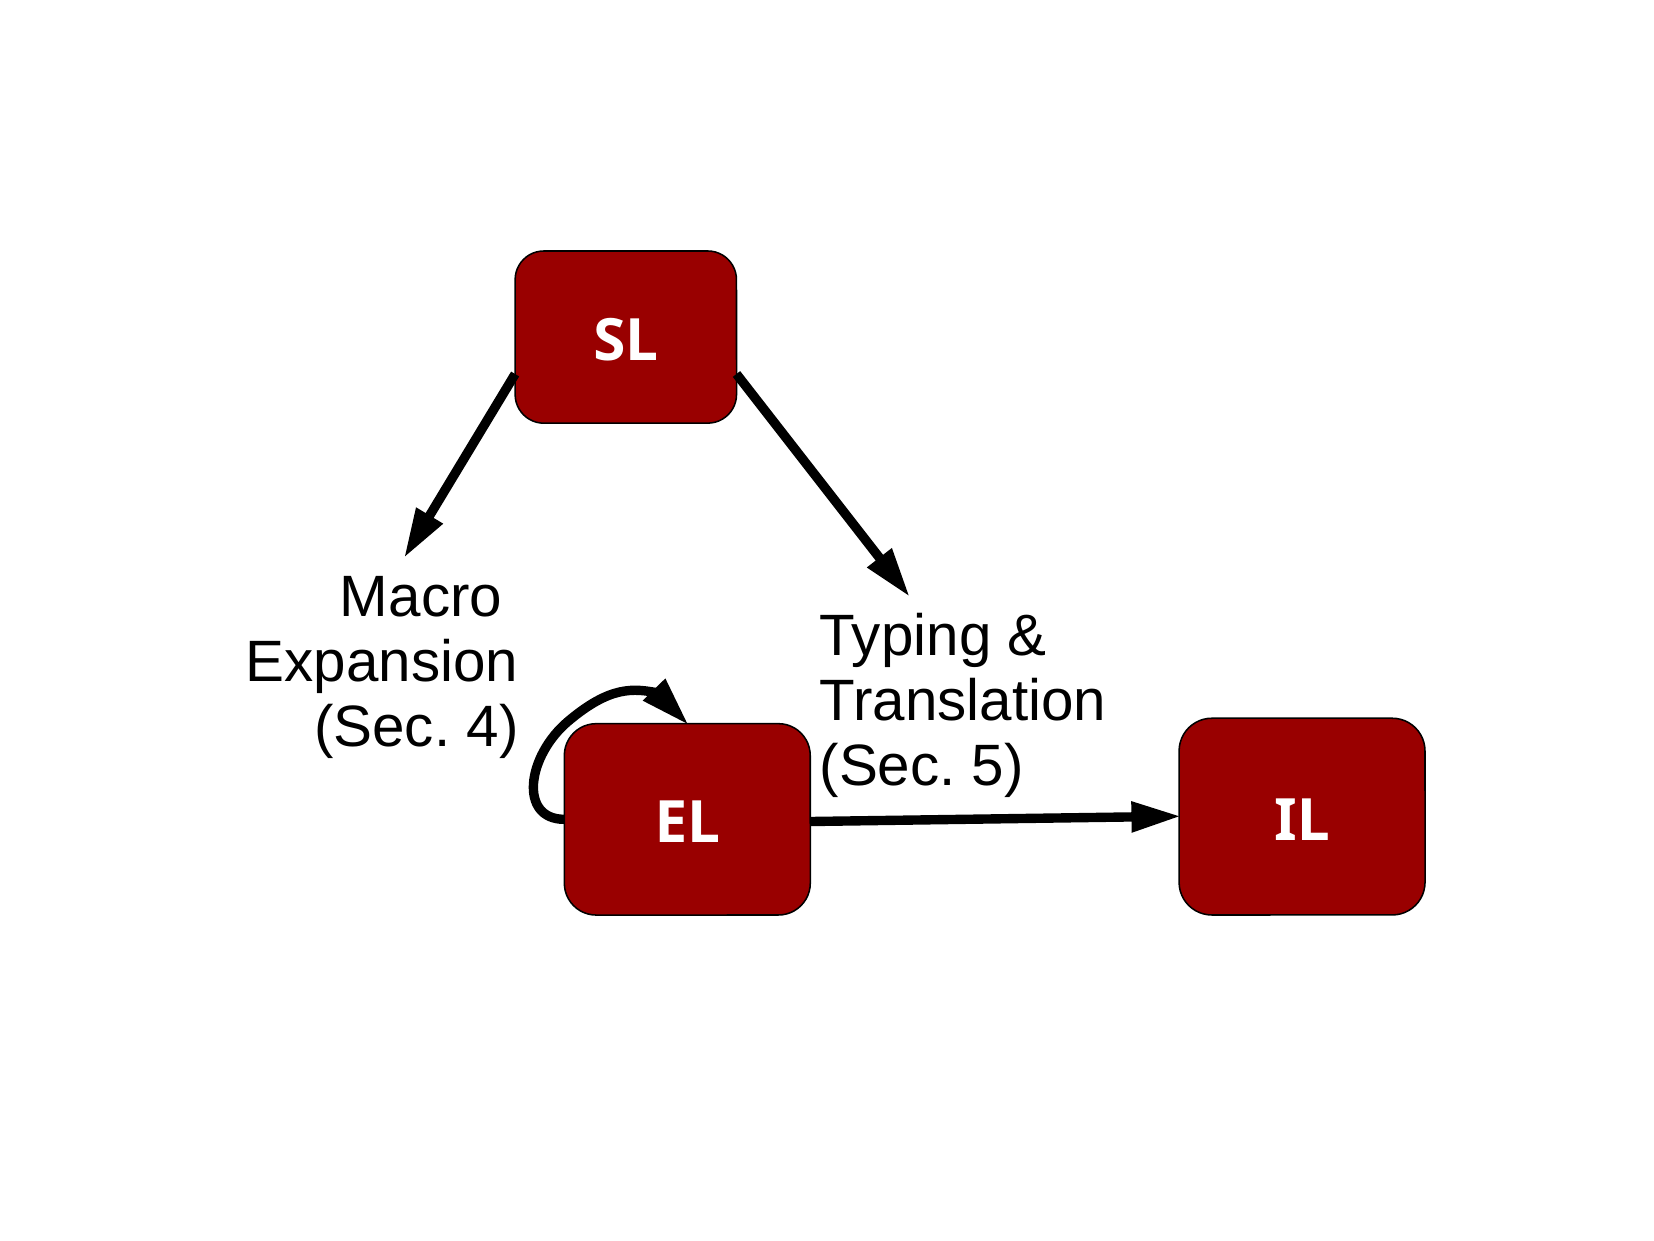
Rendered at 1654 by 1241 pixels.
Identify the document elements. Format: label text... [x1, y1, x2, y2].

text_box Typing & Translation (Sec. 5) [805, 595, 1155, 827]
text_box Macro Expansion (Sec. 4) [231, 556, 534, 767]
text_box EL [564, 723, 811, 916]
text_box IL [1179, 718, 1426, 916]
text_box SL [515, 250, 737, 424]
